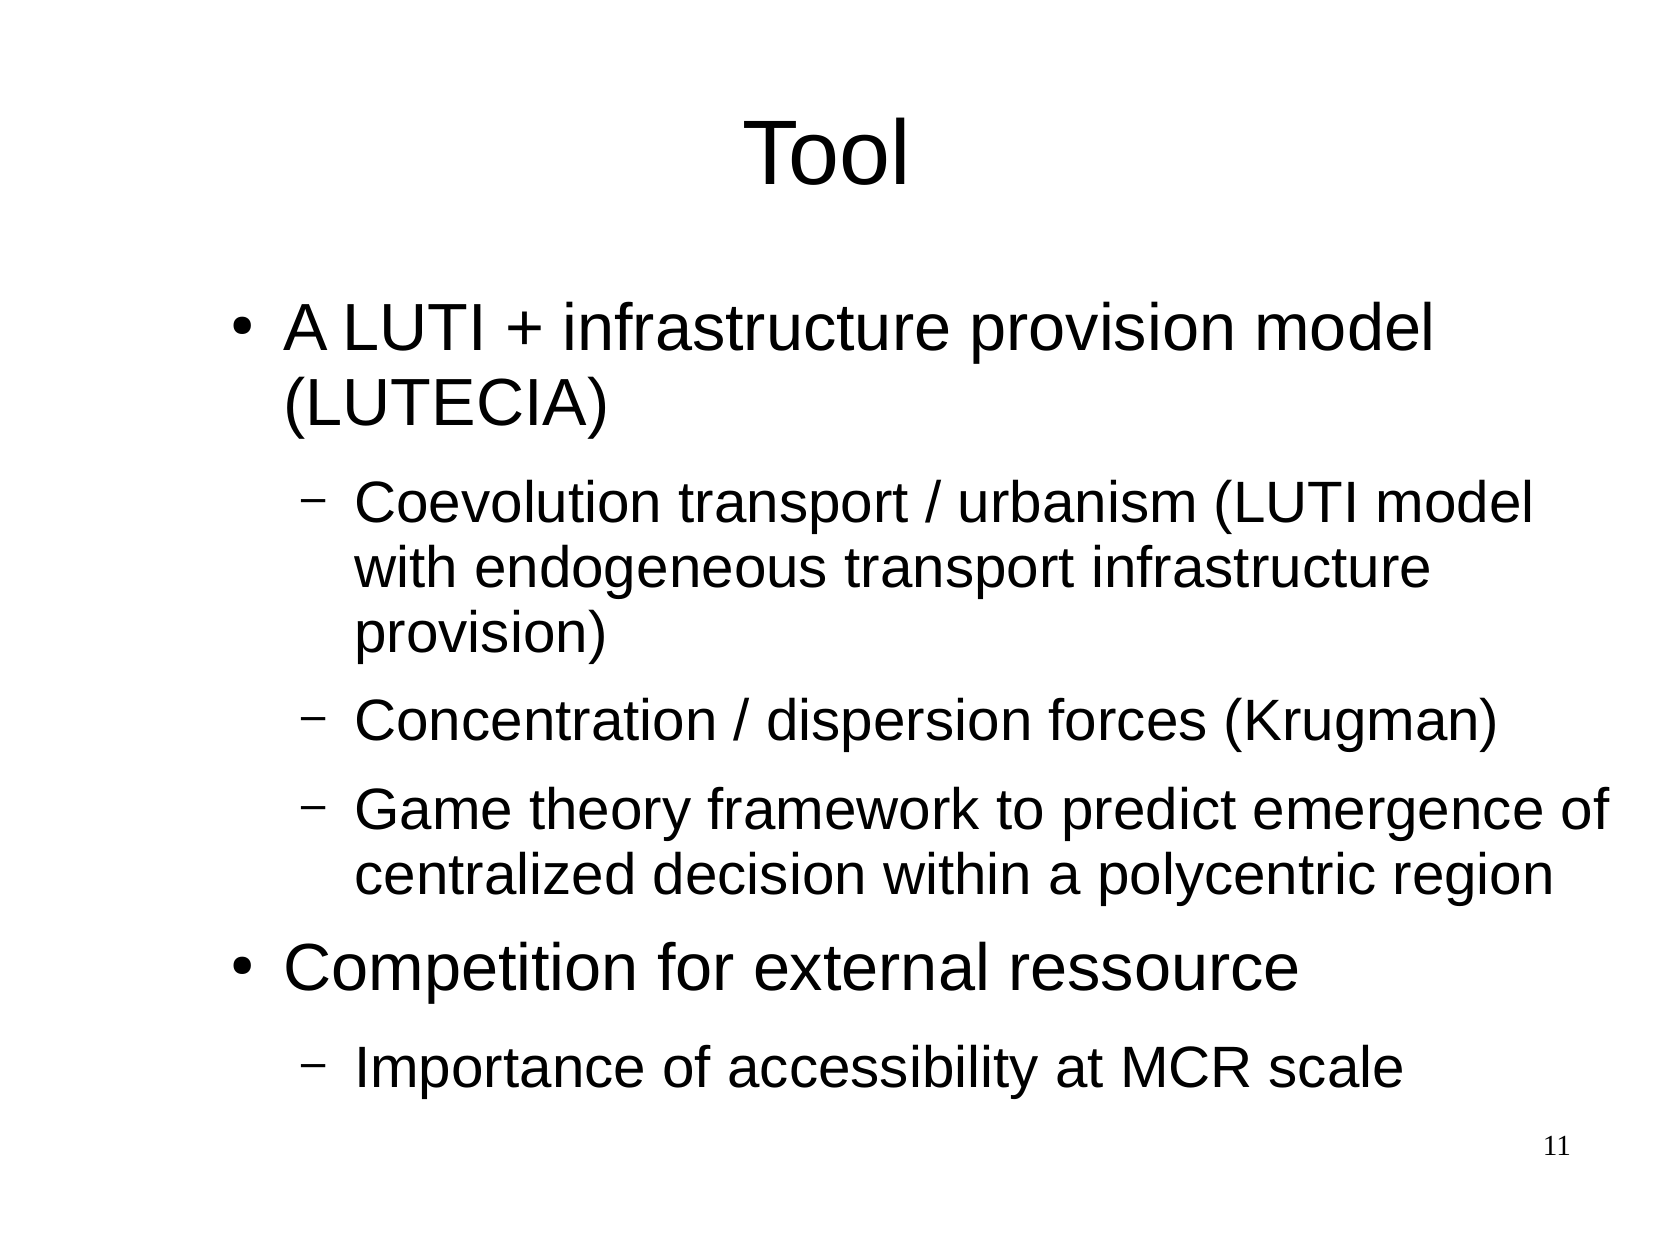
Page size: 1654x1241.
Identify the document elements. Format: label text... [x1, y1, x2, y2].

list A LUTI + infrastructure provision model (LUTECIA) Coevolution transport / urbanism (LUTI model with endogeneous transport infrastructure provision) Concentration / dispersion forces (Krugman) Game theory framework to predict emergence of centralized decision within a polycentric region Competition for external ressource Importance of accessibility at MCR scale [212, 290, 1654, 1010]
title Tool [82, 49, 1571, 257]
